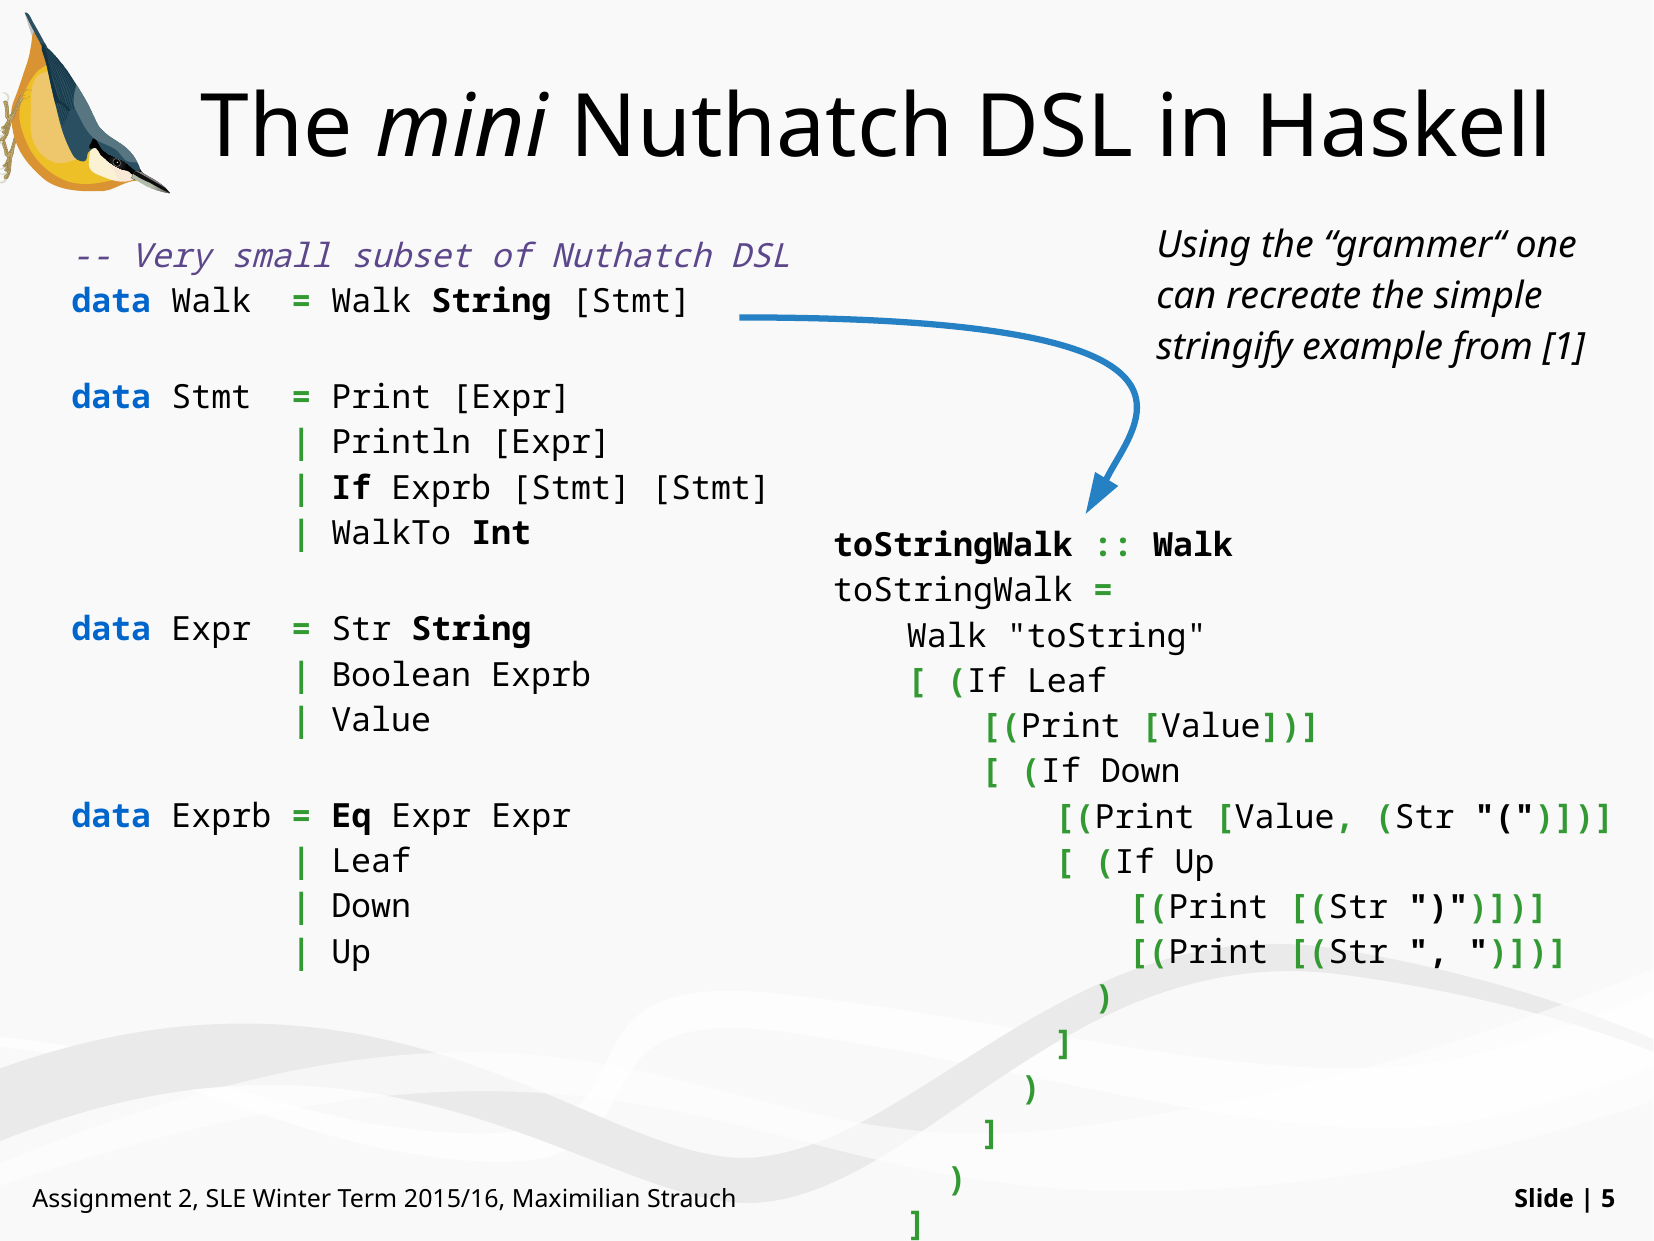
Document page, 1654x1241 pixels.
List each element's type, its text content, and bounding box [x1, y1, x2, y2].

text_box Using the “grammer“ one can recreate the simple stringify example from [1] [1141, 210, 1595, 378]
text_box -- Very small subset of Nuthatch DSL data Walk = Walk String [Stmt] data Stmt = Print [Expr] | Println [Expr] | If Exprb [Stmt] [Stmt] | WalkTo Int data Expr = Str String | Boolean Exprb | Value data Exprb = Eq Expr Expr | Leaf | Down | Up [56, 224, 819, 969]
title The mini Nuthatch DSL in Haskell [200, 63, 1571, 183]
text_box toStringWalk :: Walk toStringWalk = Walk "toString" [ (If Leaf [(Print [Value])] [ (If Down [(Print [Value, (Str "(")])] [ (If Up [(Print [(Str ")")])] [(Print [(Str ", ")])] ) ] ) ] ) ] [818, 513, 1654, 1193]
